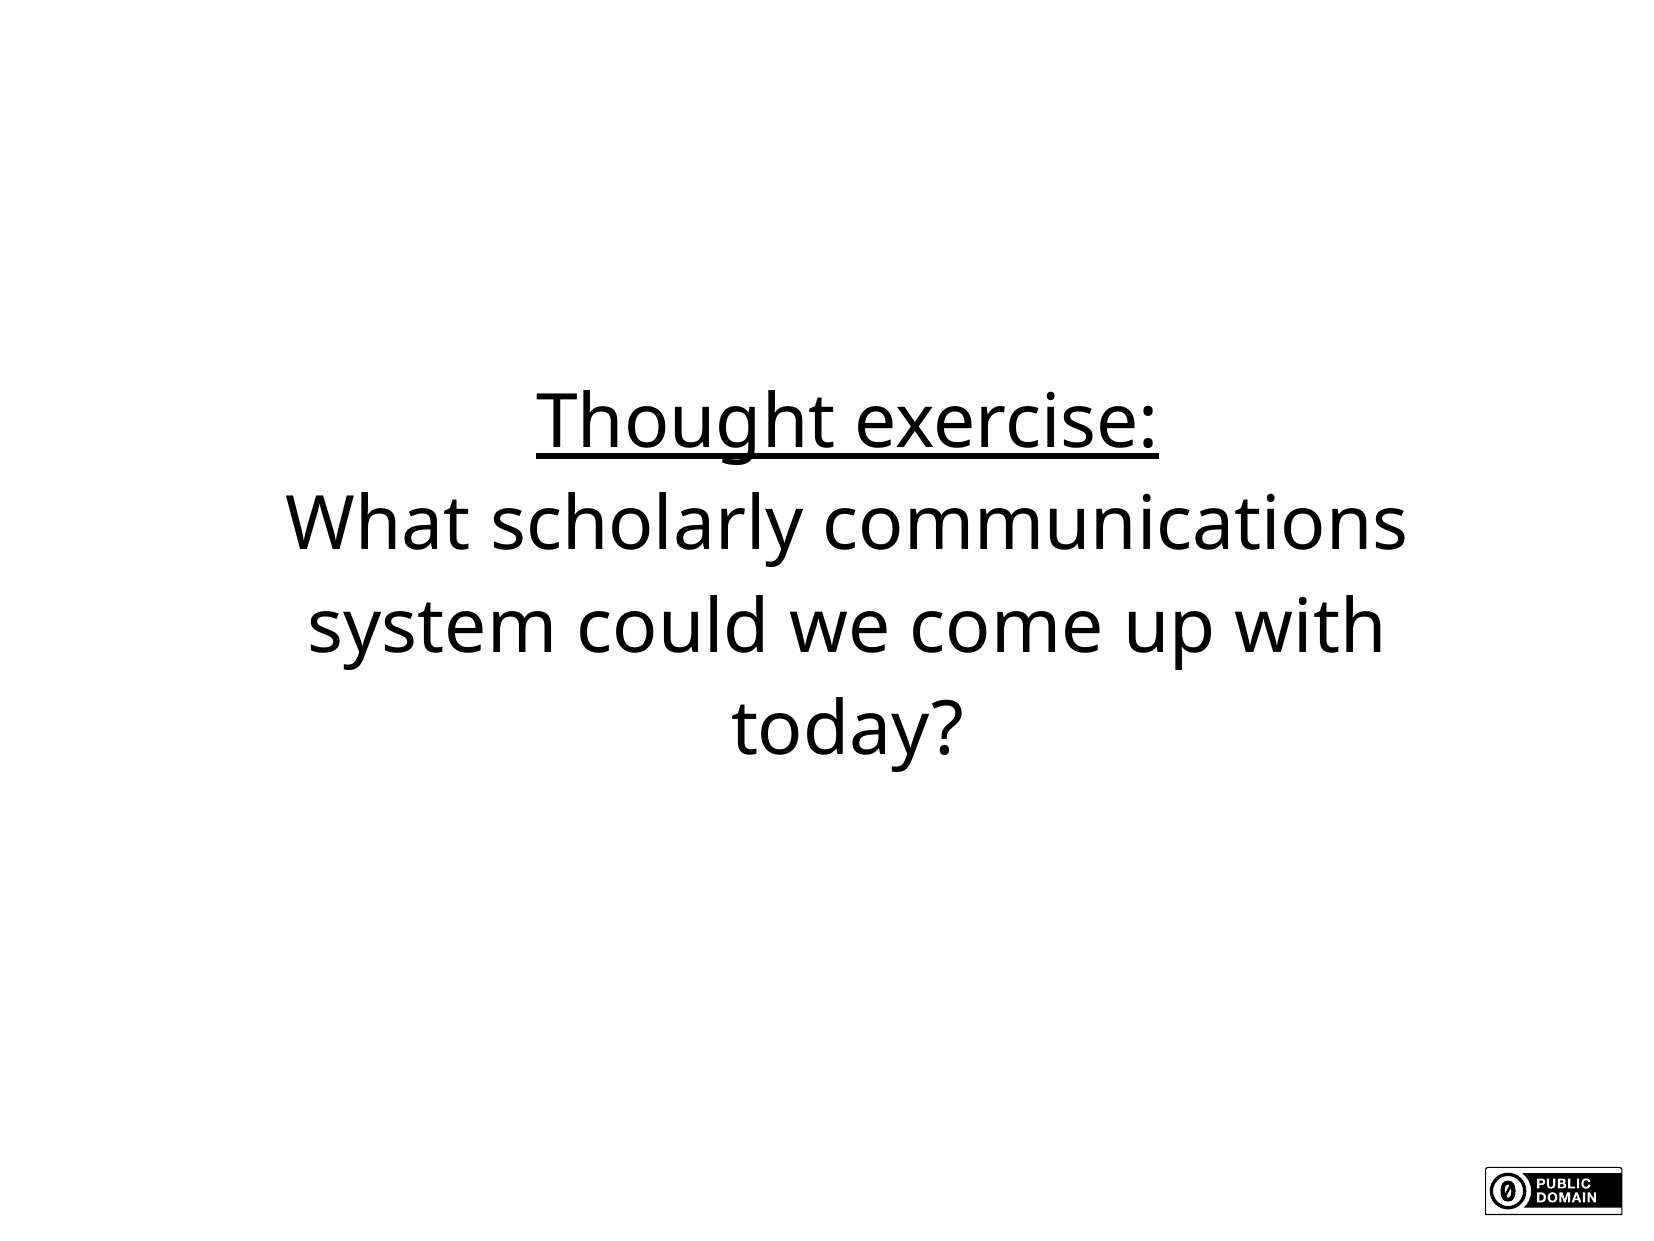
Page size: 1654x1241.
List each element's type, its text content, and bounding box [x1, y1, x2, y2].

text_box Thought exercise: What scholarly communications system could we come up with today? [270, 360, 1426, 781]
picture [1485, 1166, 1623, 1216]
